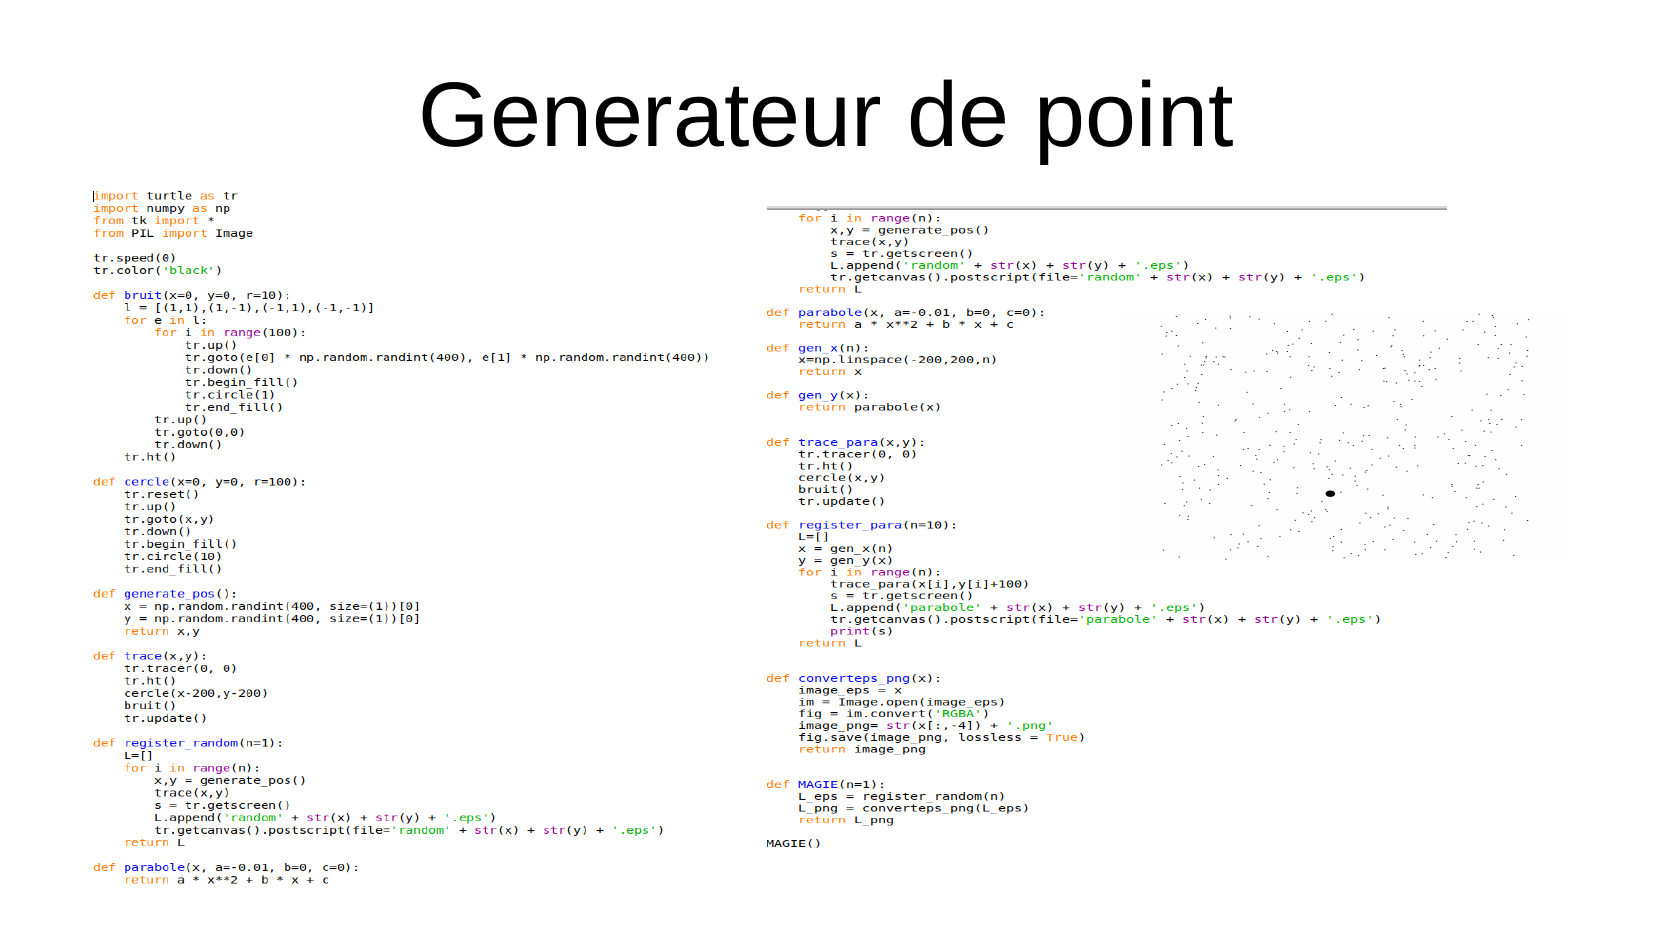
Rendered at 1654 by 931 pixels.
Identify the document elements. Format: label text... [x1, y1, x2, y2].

title Generateur de point [82, 37, 1571, 193]
picture [88, 191, 725, 886]
picture [767, 206, 1565, 857]
